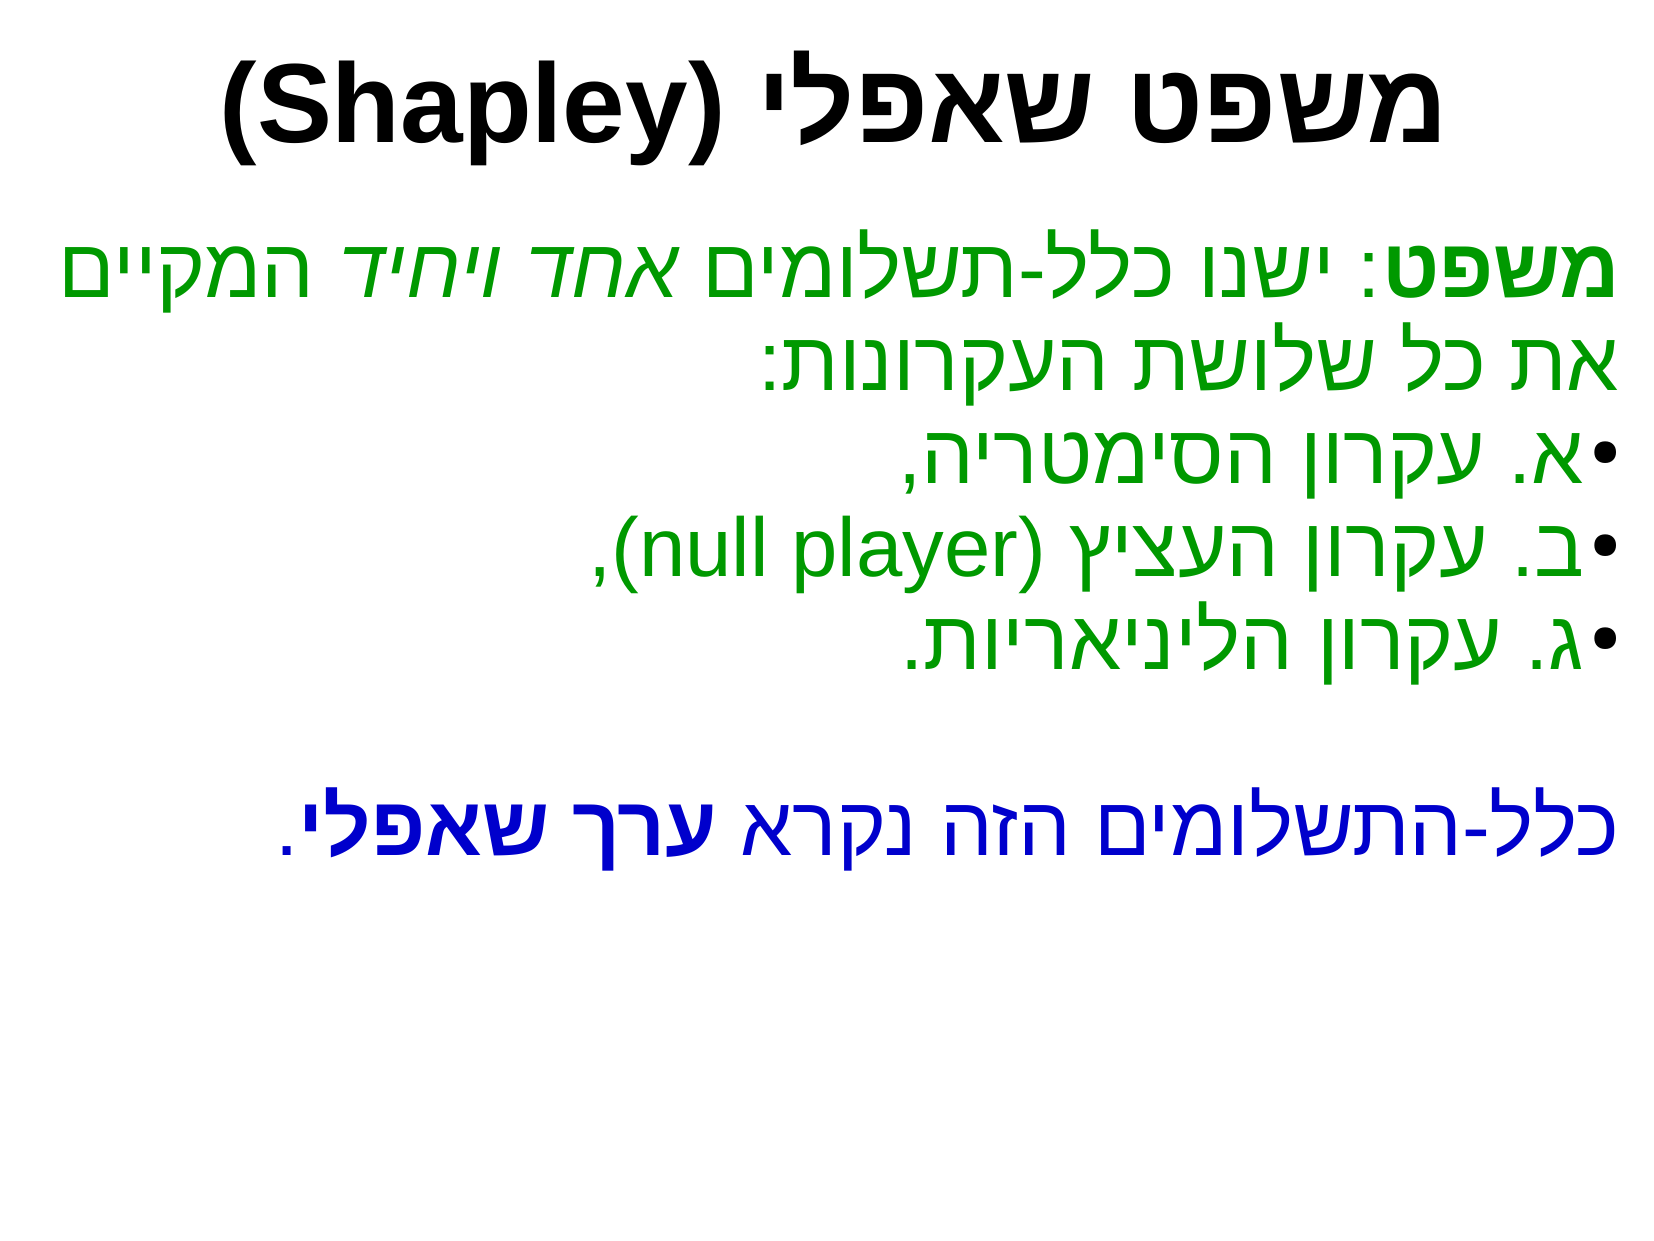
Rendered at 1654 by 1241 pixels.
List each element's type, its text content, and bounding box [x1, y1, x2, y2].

text_box משפט: ישנו כלל-תשלומים אחד ויחיד המקיים את כל שלושת העקרונות: א. עקרון הסימטריה, ב. עקרון העציץ (null player), ג. עקרון הליניאריות. כלל-התשלומים הזה נקרא ערך שאפלי. [15, 214, 1636, 974]
title משפט שאפלי (Shapley) [15, 0, 1654, 215]
